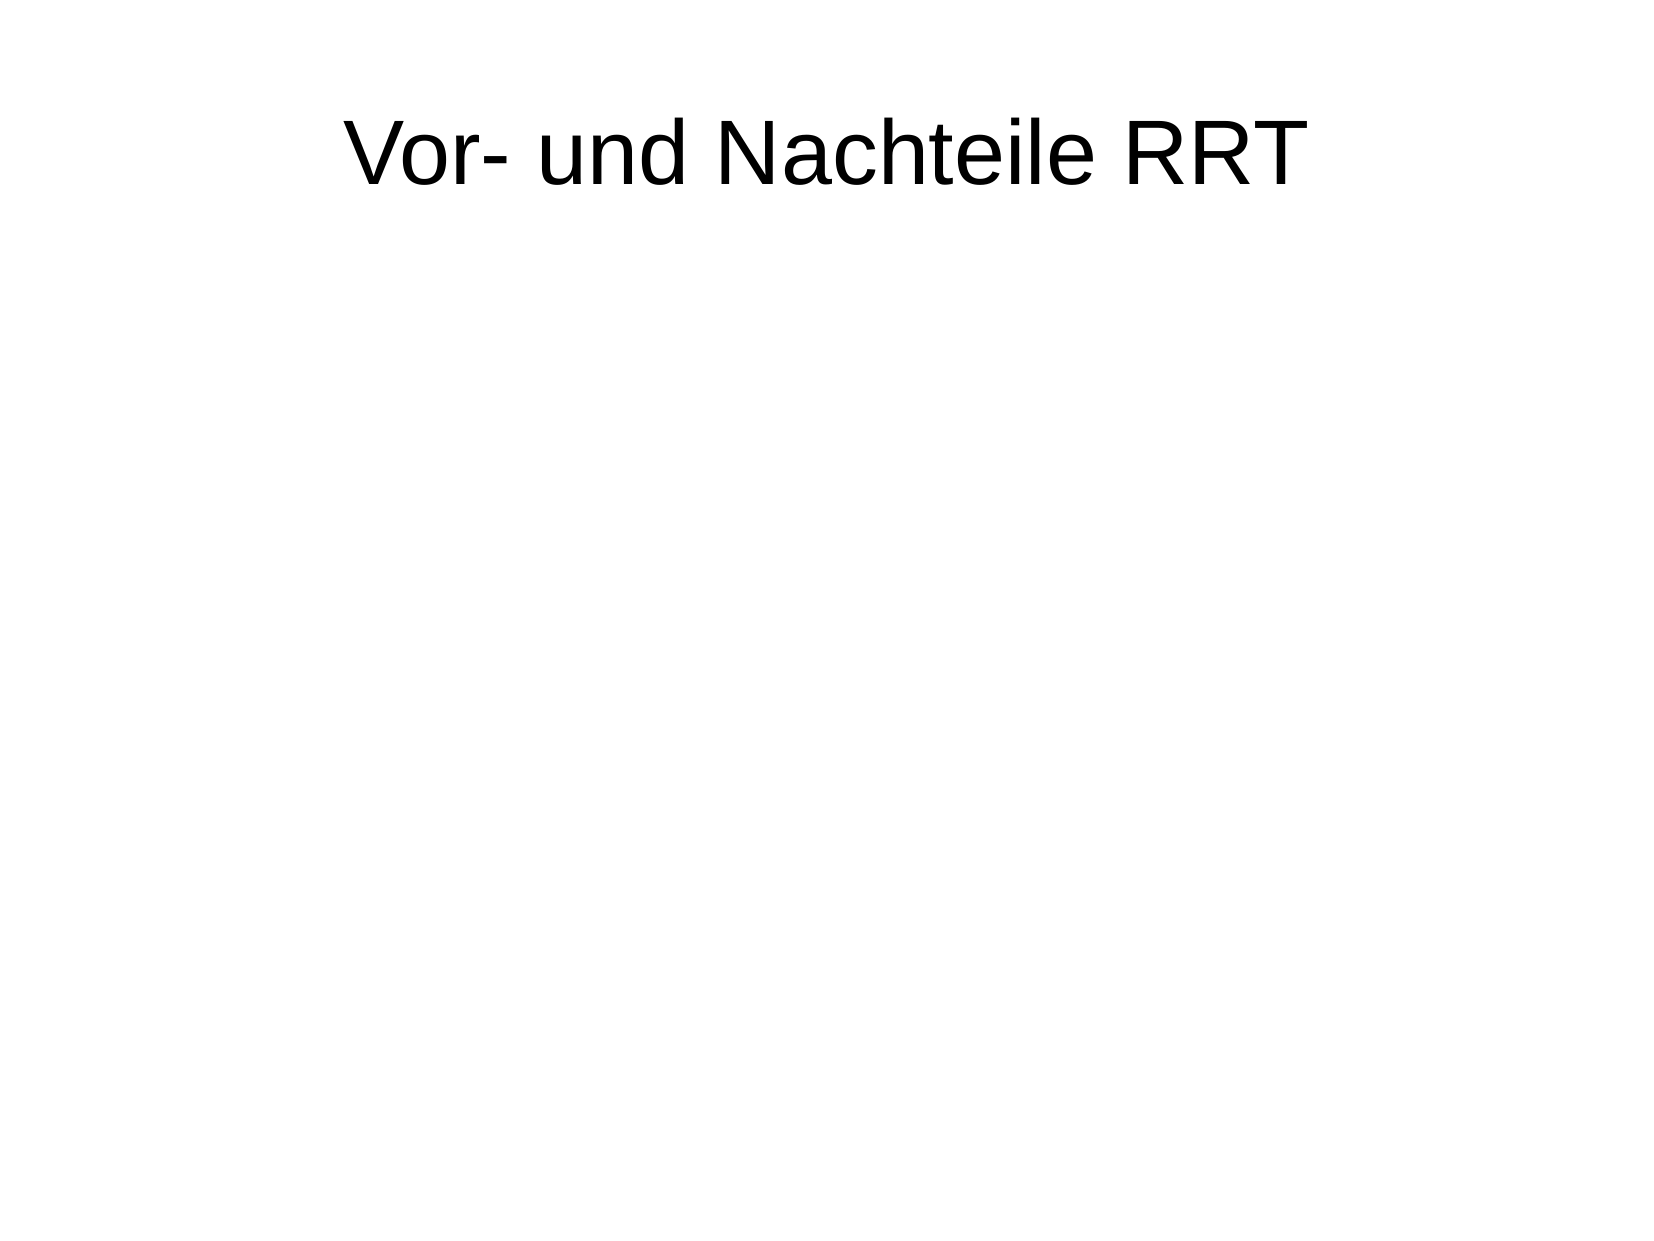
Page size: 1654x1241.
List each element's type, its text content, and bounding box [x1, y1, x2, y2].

title Vor- und Nachteile RRT [82, 49, 1571, 257]
